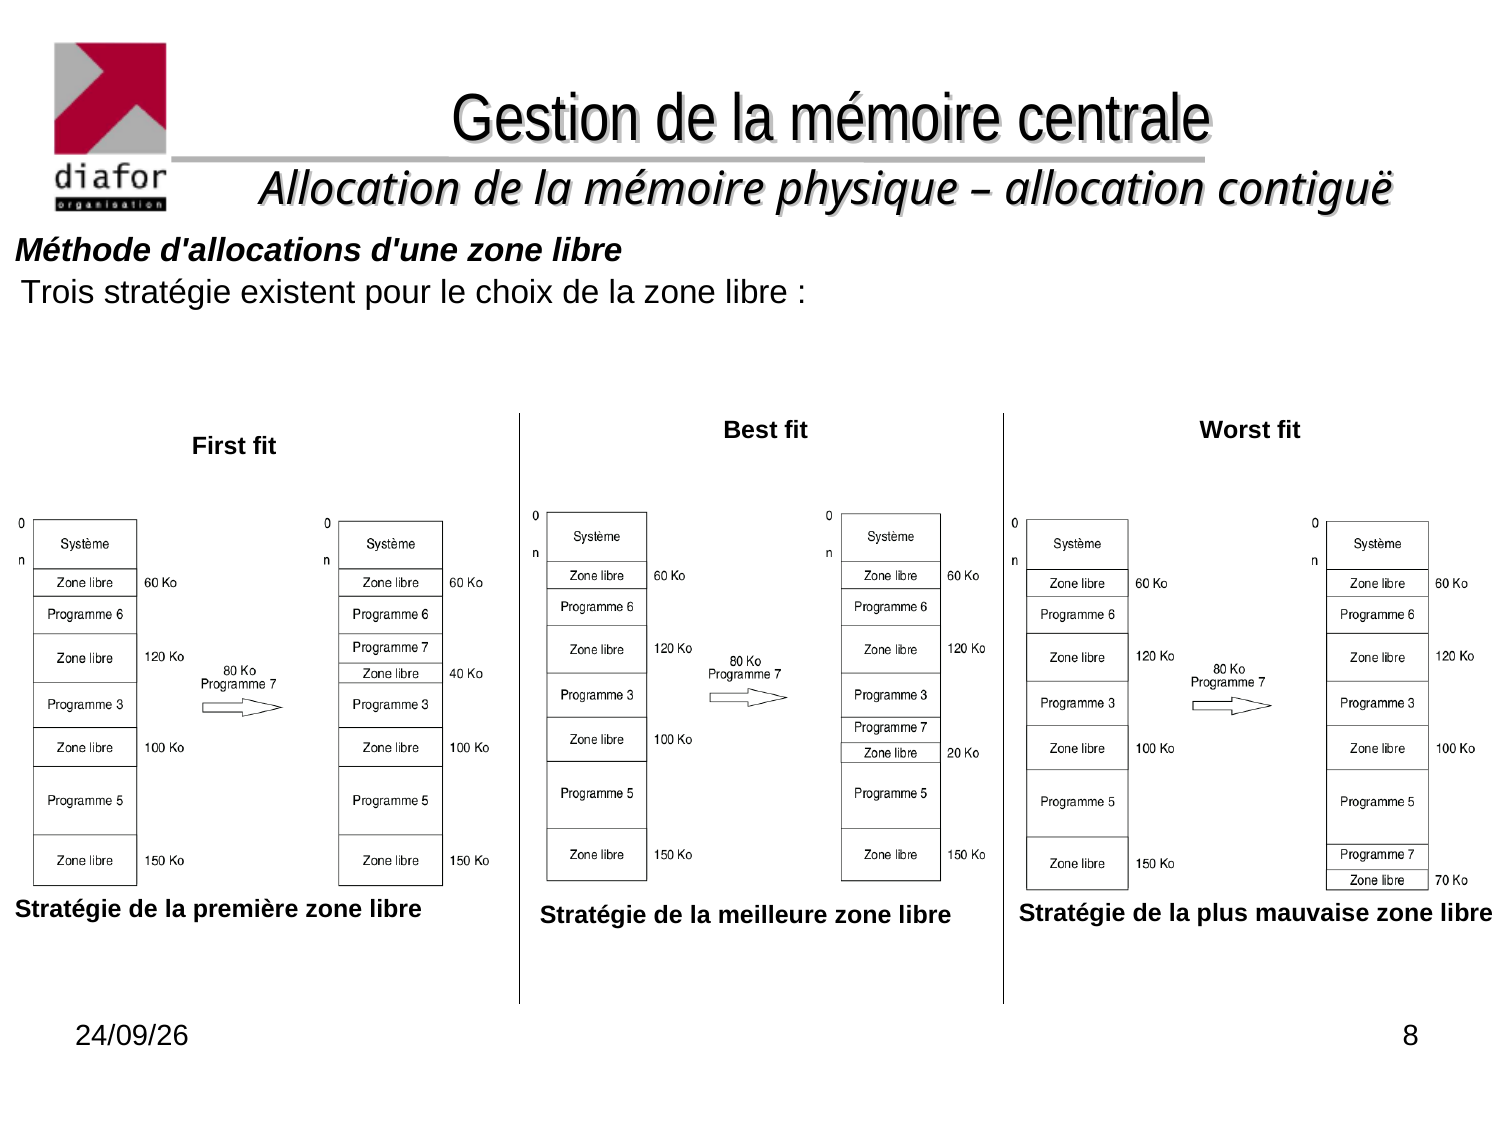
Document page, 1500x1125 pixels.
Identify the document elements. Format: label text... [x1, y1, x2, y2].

text_box Stratégie de la meilleure zone libre [525, 897, 975, 936]
picture [1009, 509, 1488, 898]
text_box Stratégie de la première zone libre [0, 891, 446, 930]
picture [11, 507, 496, 892]
picture [53, 42, 168, 213]
text_box Worst fit [1184, 413, 1316, 451]
picture [525, 501, 992, 892]
text_box Méthode d'allocations d'une zone libre [0, 230, 639, 276]
text_box Best fit [708, 413, 824, 451]
title Gestion de la mémoire centrale Allocation de la mémoire physique – allocation contiguë [157, 45, 1500, 250]
text_box Trois stratégie existent pour le choix de la zone libre : [5, 271, 833, 317]
text_box First fit [177, 428, 292, 467]
text_box Stratégie de la plus mauvaise zone libre [1003, 895, 1500, 934]
